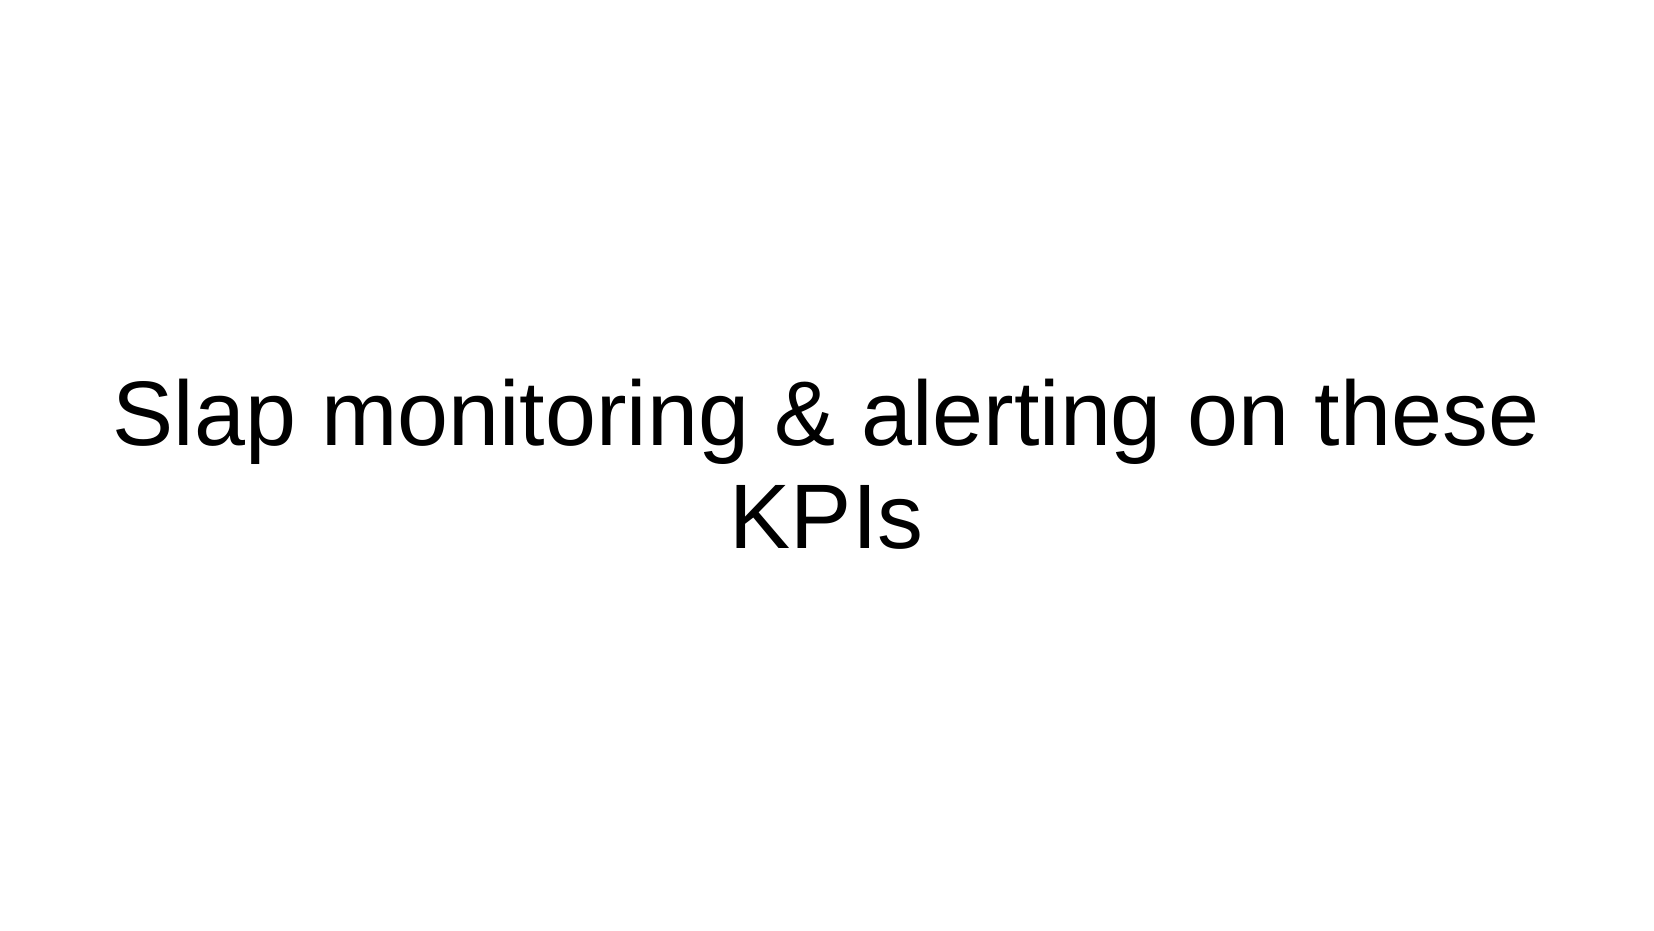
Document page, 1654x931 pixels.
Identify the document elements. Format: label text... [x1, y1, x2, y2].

title Slap monitoring & alerting on these KPIs [73, 41, 1581, 890]
